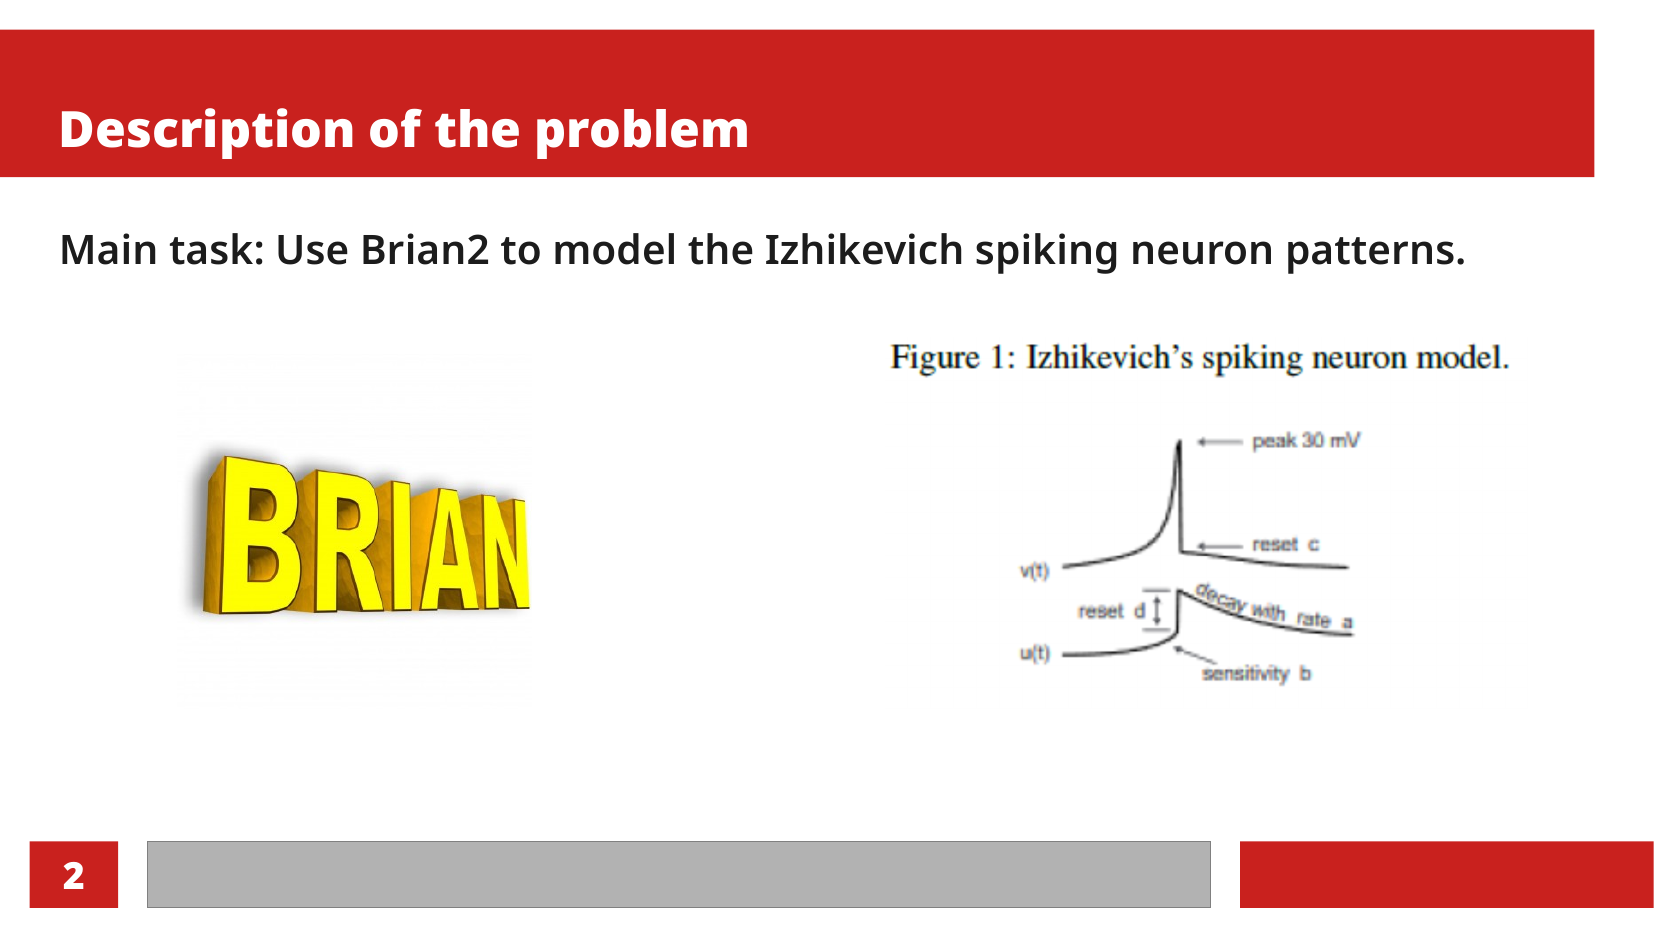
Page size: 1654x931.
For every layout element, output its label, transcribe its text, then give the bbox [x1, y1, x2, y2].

picture [885, 337, 1528, 709]
list Main task: Use Brian2 to model the Izhikevich spiking neuron patterns. [59, 221, 1565, 798]
title Description of the problem [59, 44, 1595, 163]
picture [177, 354, 532, 709]
